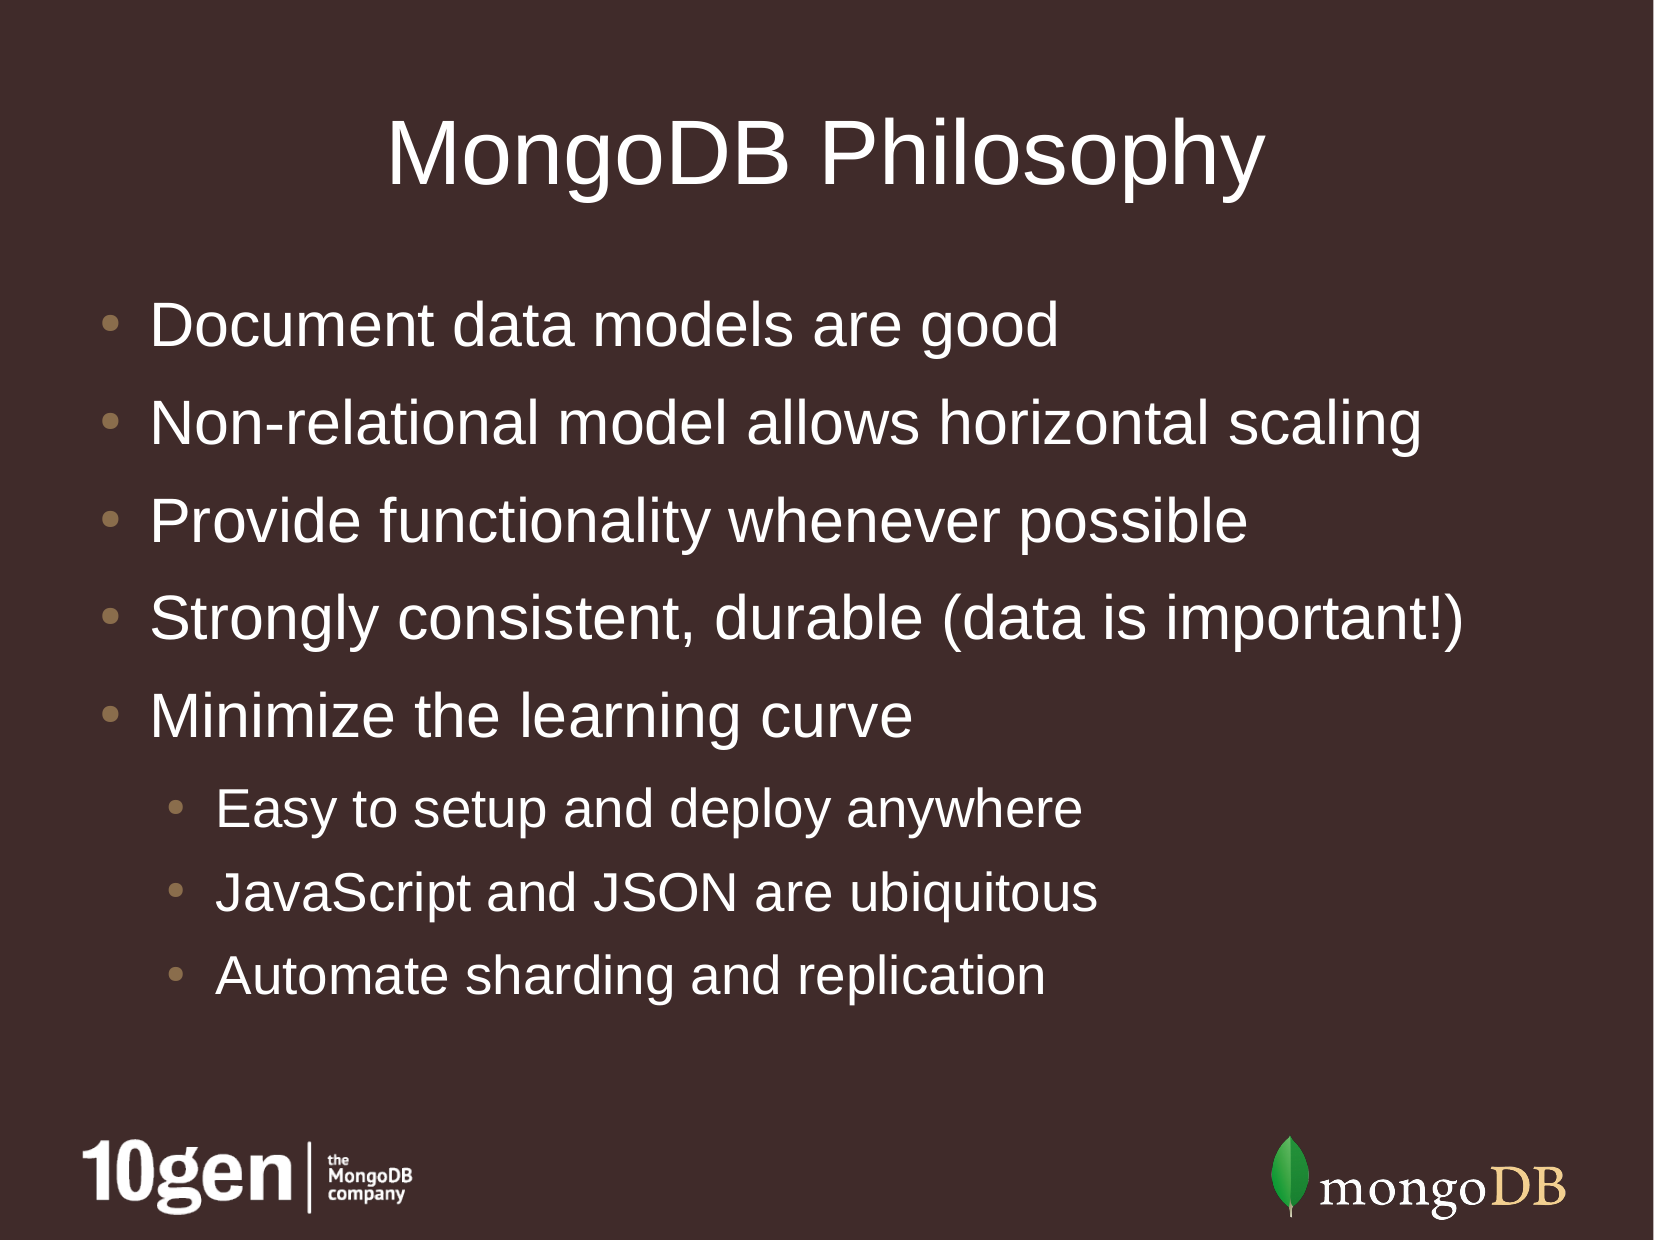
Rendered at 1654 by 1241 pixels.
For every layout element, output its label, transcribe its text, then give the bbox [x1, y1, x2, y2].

list Document data models are good Non-relational model allows horizontal scaling Provide functionality whenever possible Strongly consistent, durable (data is important!) Minimize the learning curve Easy to setup and deploy anywhere JavaScript and JSON are ubiquitous Automate sharding and replication [82, 290, 1571, 1010]
picture [82, 1139, 413, 1215]
title MongoDB Philosophy [82, 49, 1571, 257]
picture [1260, 1124, 1576, 1230]
